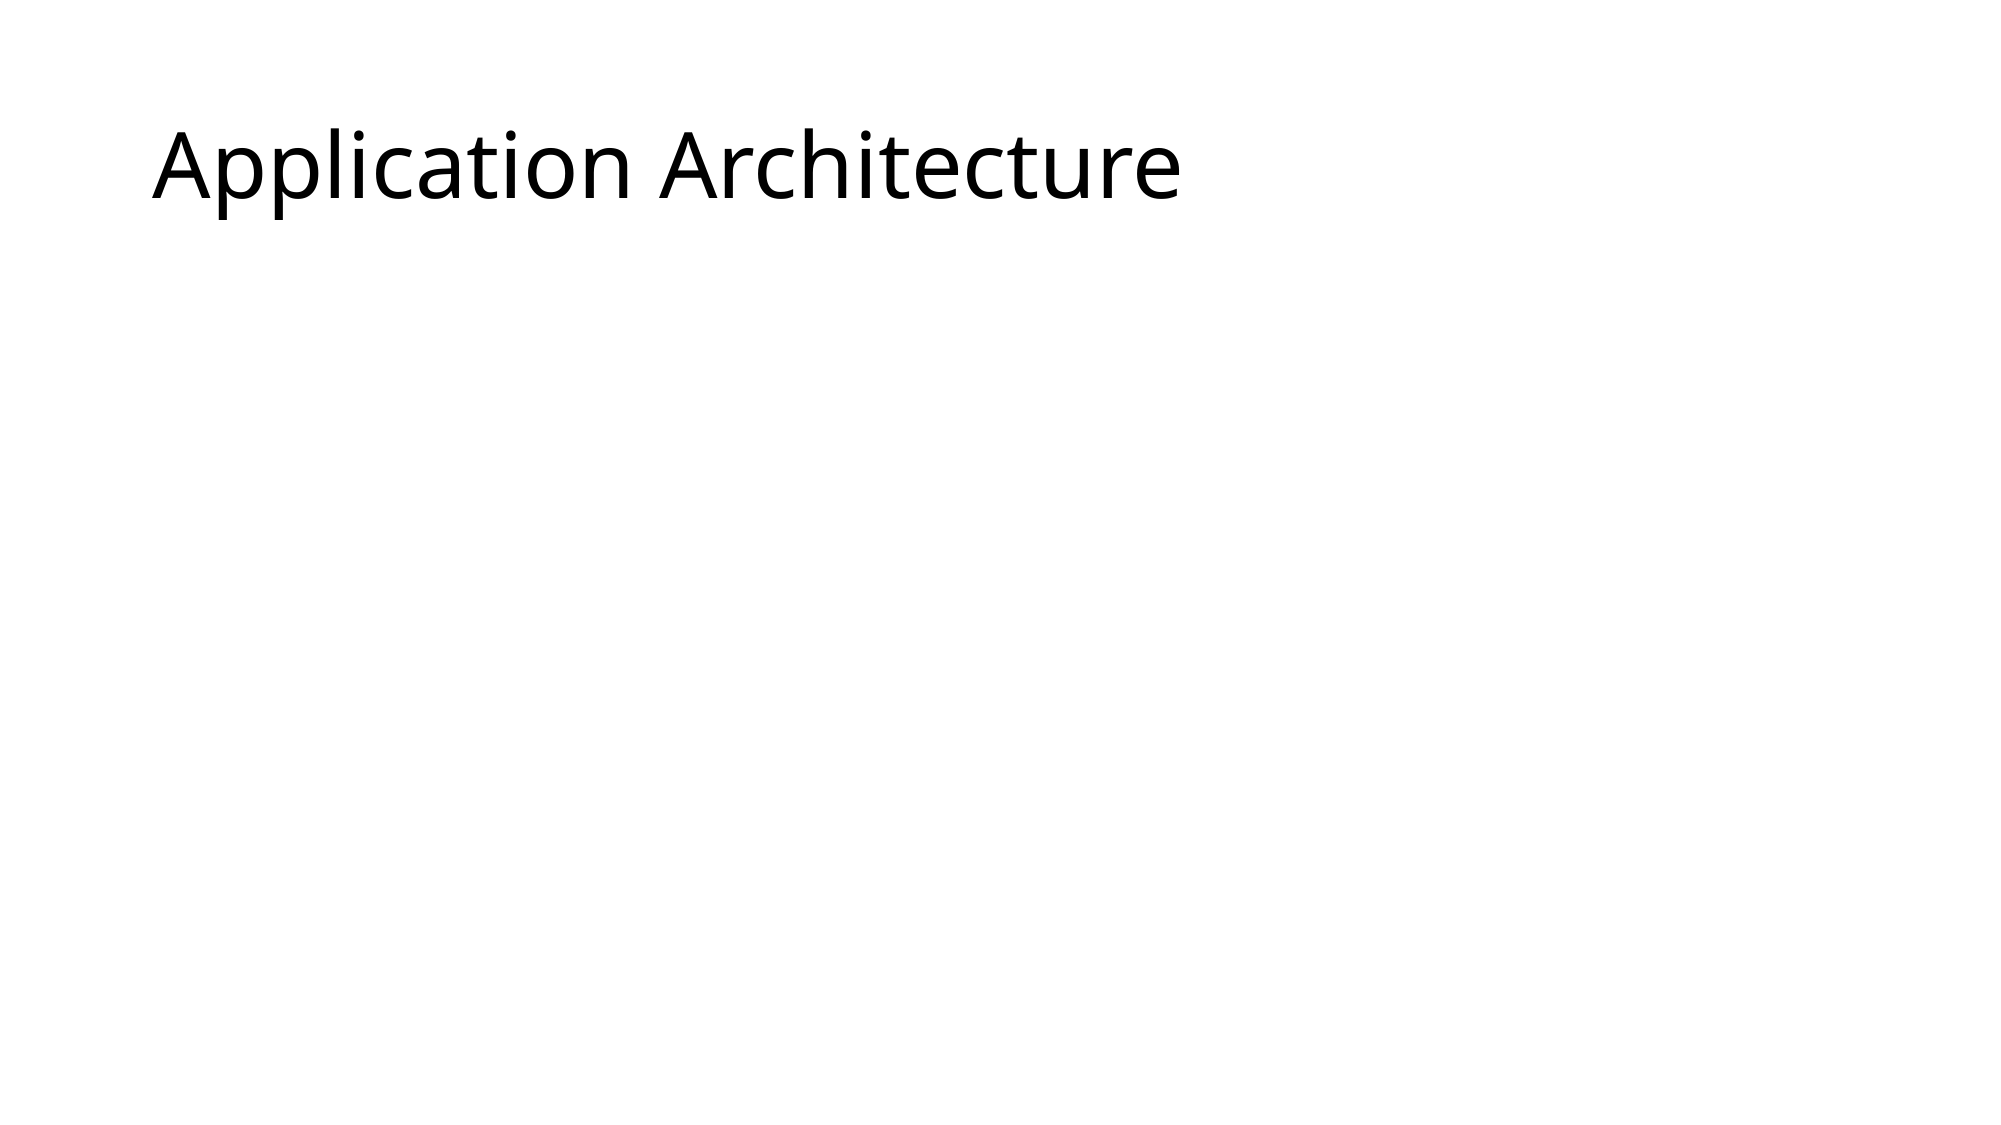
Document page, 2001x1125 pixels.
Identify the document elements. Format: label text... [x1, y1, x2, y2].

title Application Architecture [137, 59, 1863, 278]
